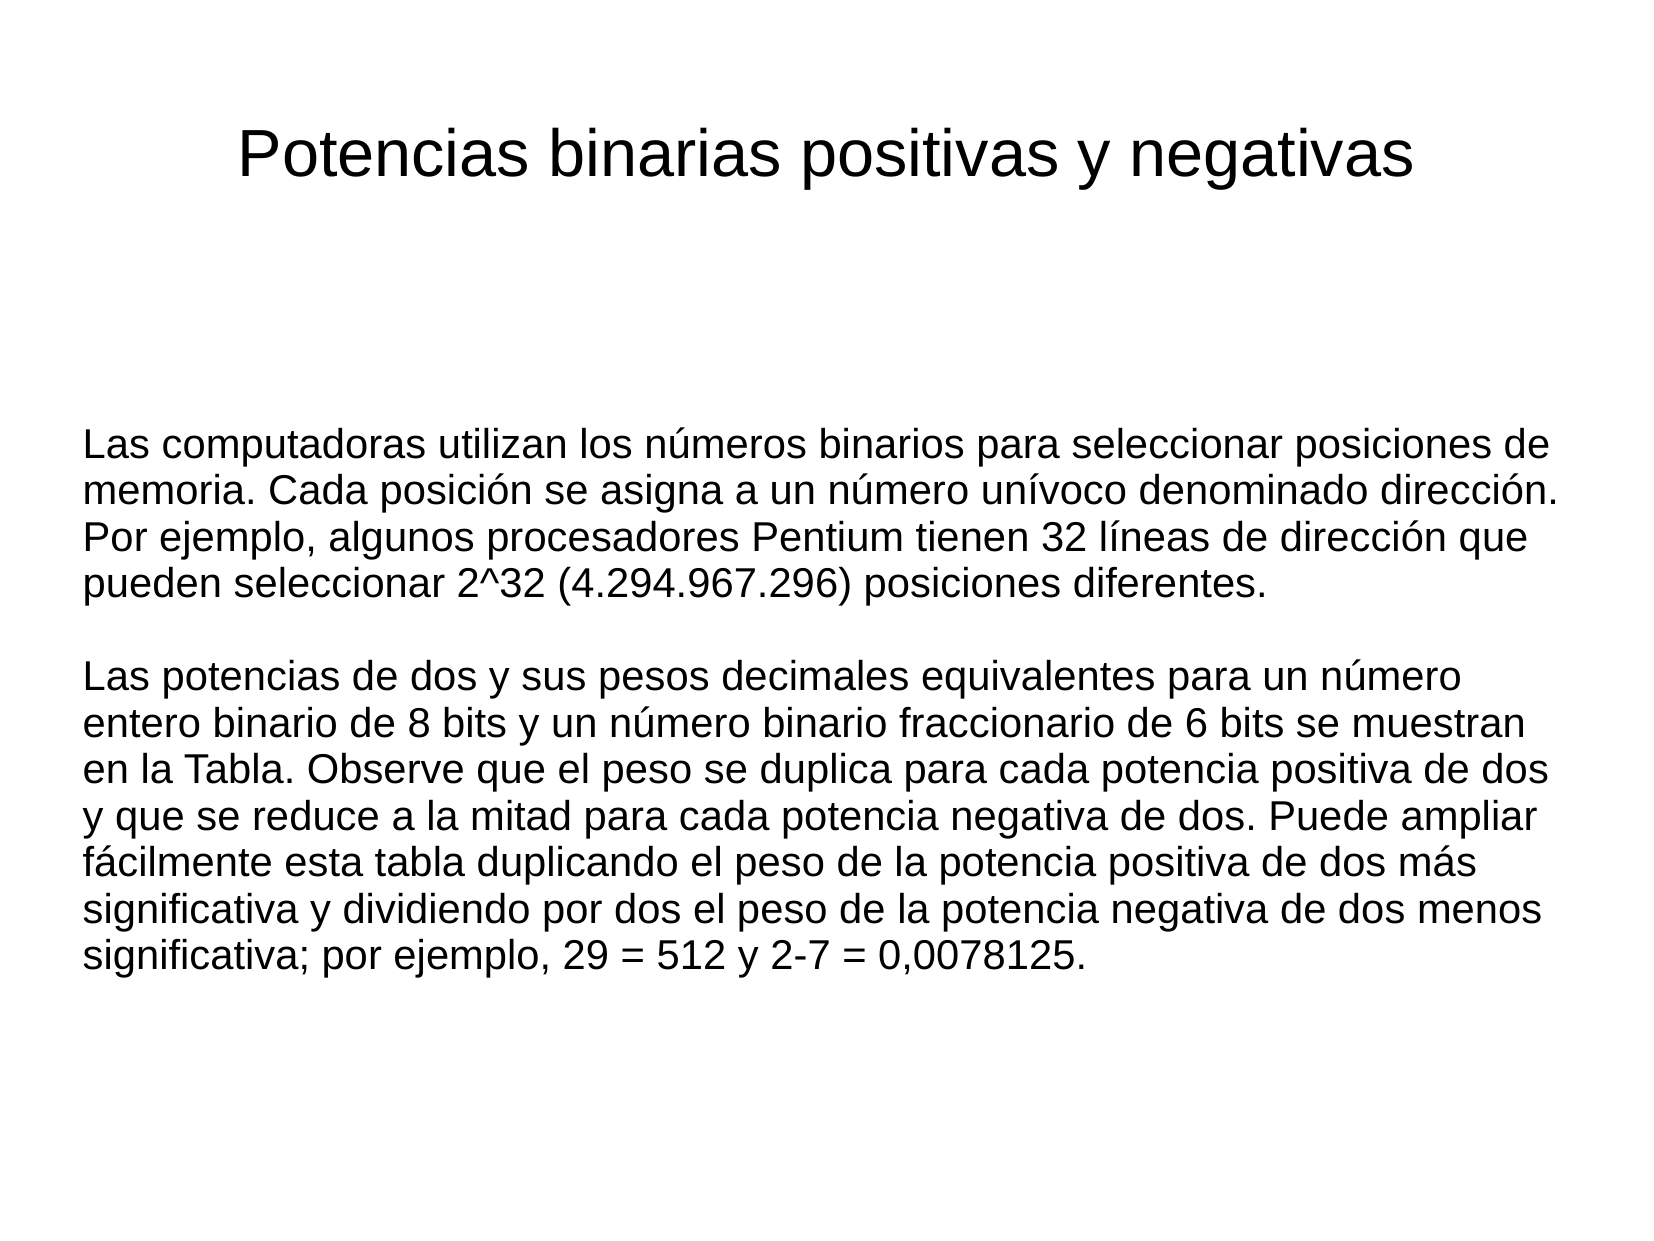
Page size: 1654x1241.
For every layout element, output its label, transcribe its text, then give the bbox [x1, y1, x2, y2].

subtitle Las computadoras utilizan los números binarios para seleccionar posiciones de memoria. Cada posición se asigna a un número unívoco denominado dirección. Por ejemplo, algunos procesadores Pentium tienen 32 líneas de dirección que pueden seleccionar 2^32 (4.294.967.296) posiciones diferentes. Las potencias de dos y sus pesos decimales equivalentes para un número entero binario de 8 bits y un número binario fraccionario de 6 bits se muestran en la Tabla. Observe que el peso se duplica para cada potencia positiva de dos y que se reduce a la mitad para cada potencia negativa de dos. Puede ampliar fácilmente esta tabla duplicando el peso de la potencia positiva de dos más significativa y dividiendo por dos el peso de la potencia negativa de dos menos significativa; por ejemplo, 29 = 512 y 2-7 = 0,0078125. [82, 290, 1571, 1109]
title Potencias binarias positivas y negativas [82, 49, 1571, 257]
